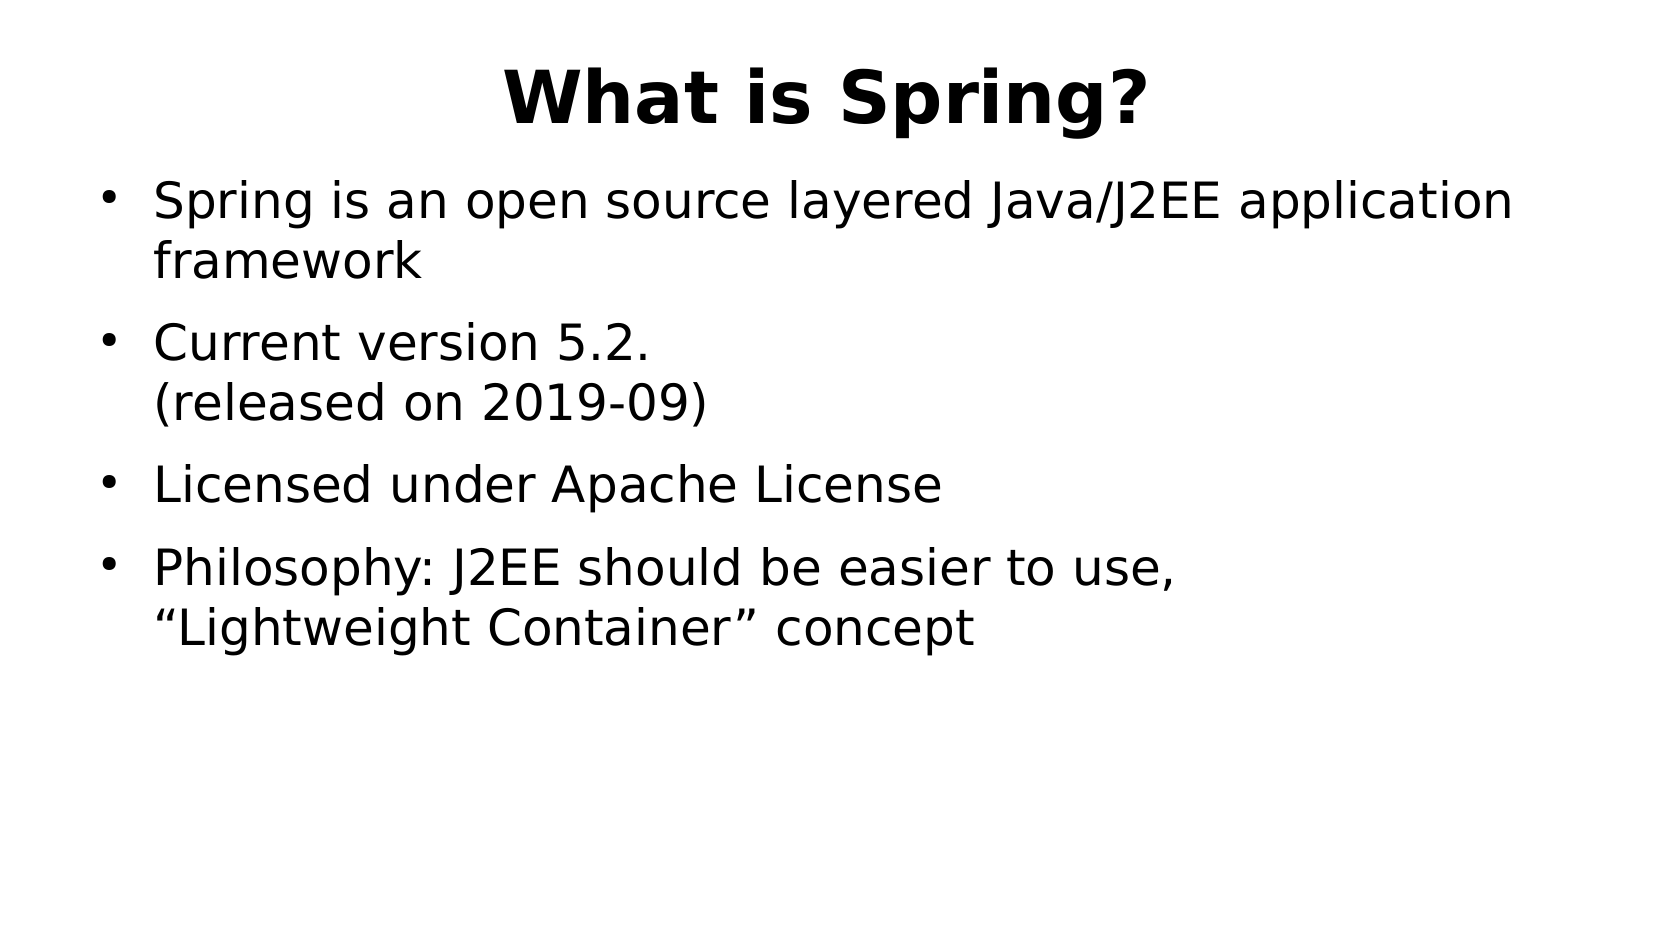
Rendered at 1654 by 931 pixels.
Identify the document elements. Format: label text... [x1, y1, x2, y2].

list Spring is an open source layered Java/J2EE application framework Current version 5.2. (released on 2019-09) Licensed under Apache License Philosophy: J2EE should be easier to use, “Lightweight Container” concept [82, 168, 1607, 889]
title What is Spring? [82, 37, 1571, 147]
